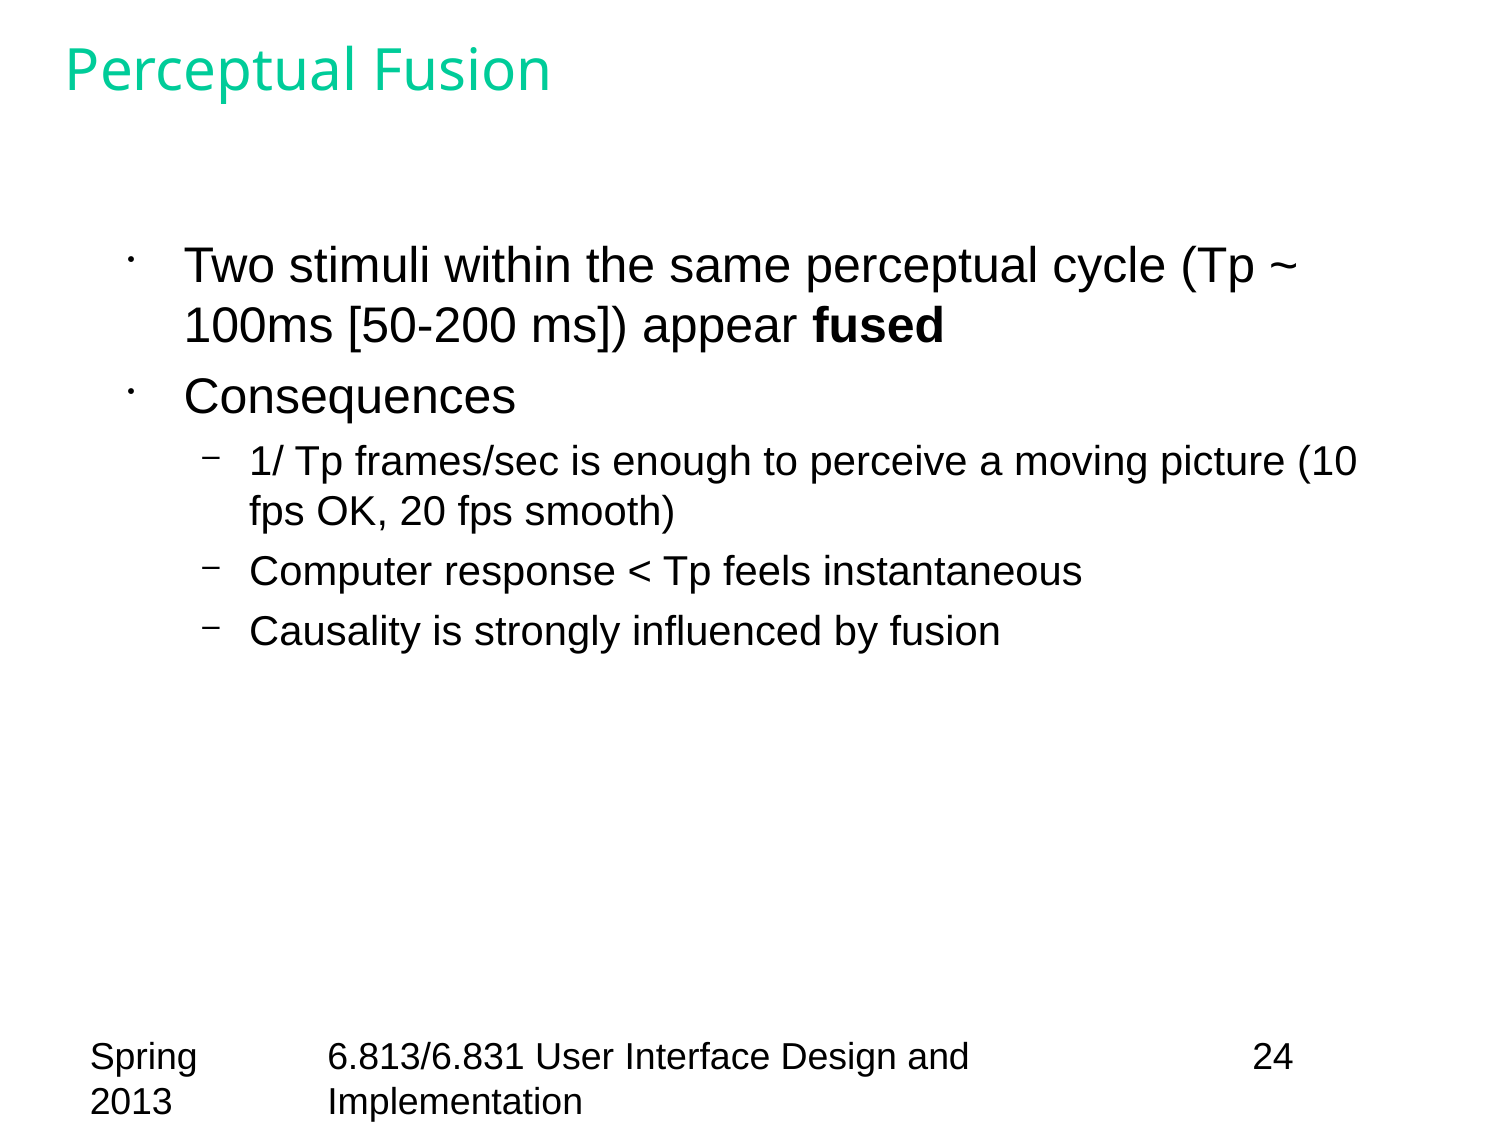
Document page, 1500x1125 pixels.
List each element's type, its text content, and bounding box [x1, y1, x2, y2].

title Perceptual Fusion [50, 24, 1438, 150]
list Two stimuli within the same perceptual cycle (Tp ~ 100ms [50-200 ms]) appear fused Consequences 1/ Tp frames/sec is enough to perceive a moving picture (10 fps OK, 20 fps smooth) Computer response < Tp feels instantaneous Causality is strongly influenced by fusion [112, 224, 1388, 1000]
slide_number Spring 2013 [75, 1024, 300, 1103]
slide_number <number> [1237, 1024, 1425, 1103]
footer 6.813/6.831 User Interface Design and Implementation [312, 1024, 1225, 1103]
